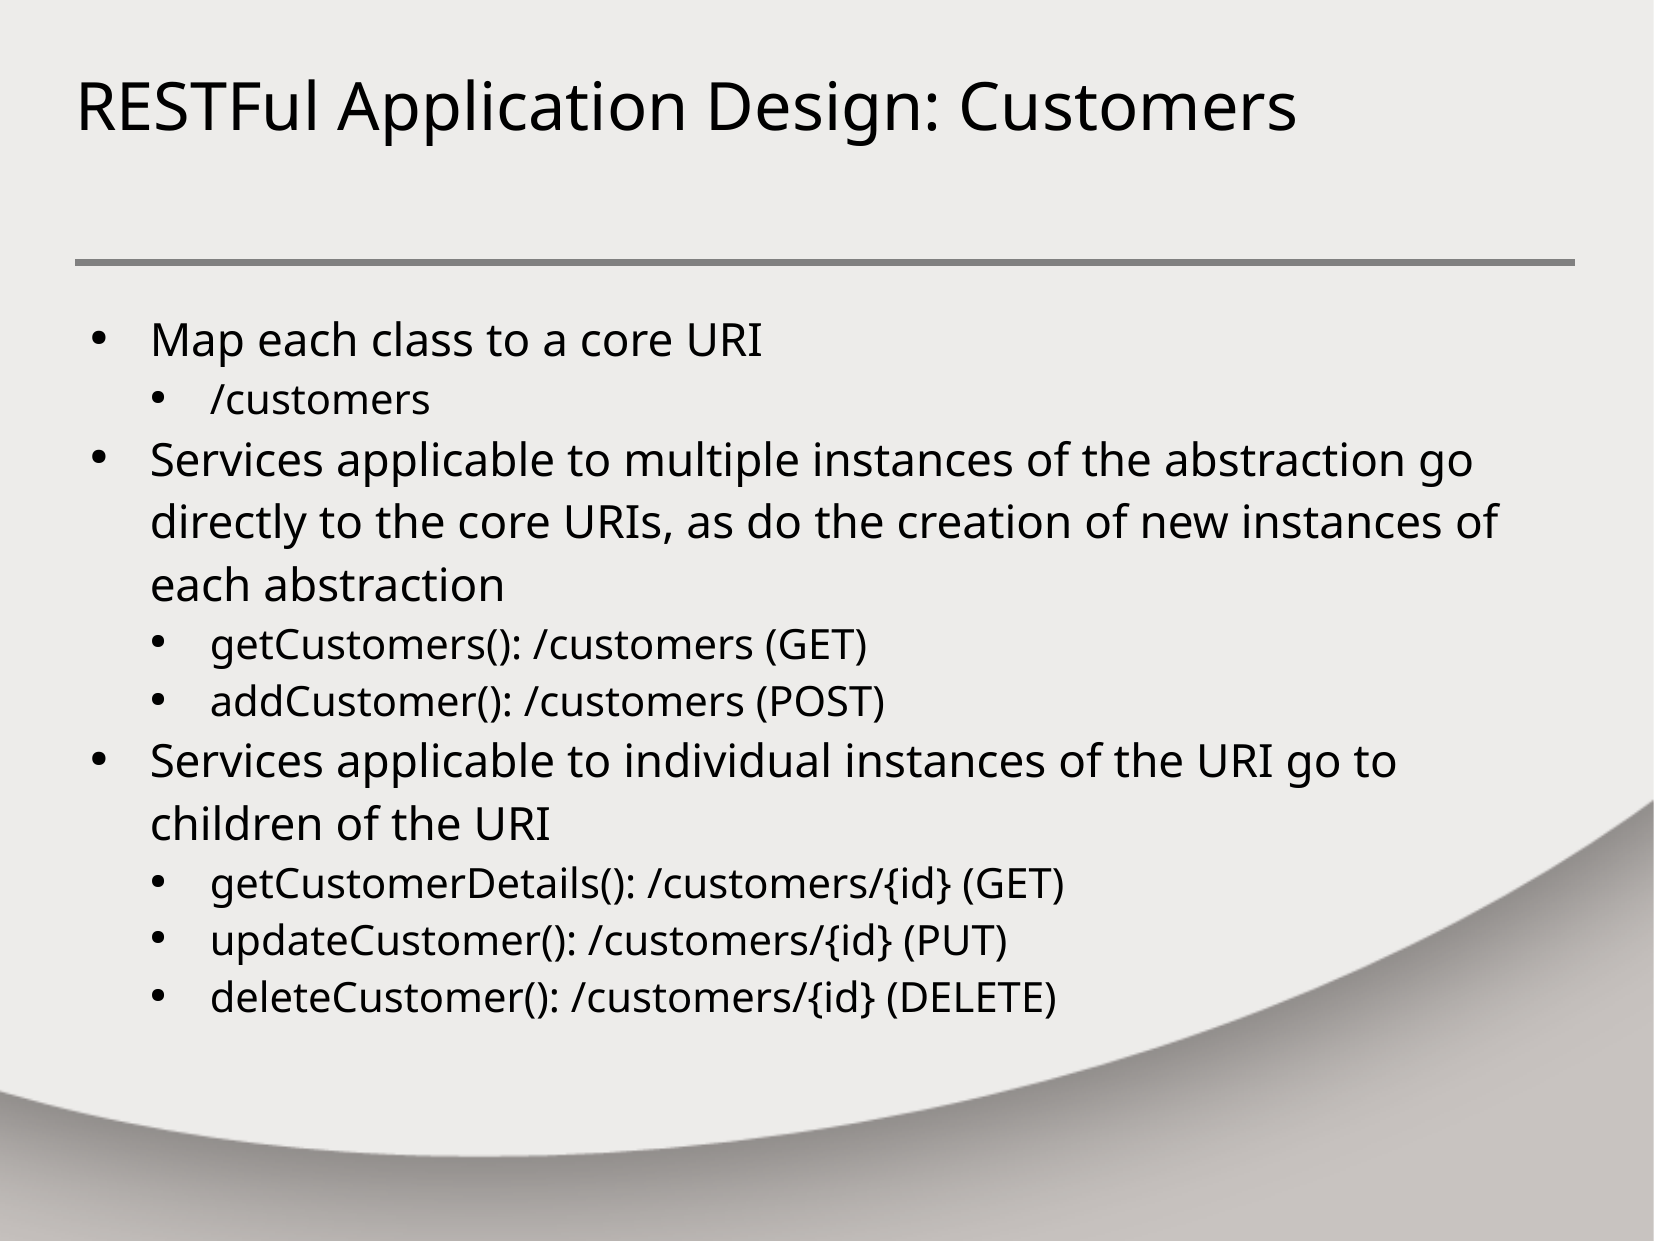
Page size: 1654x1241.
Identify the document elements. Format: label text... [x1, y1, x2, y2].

picture [0, 0, 1654, 1241]
text_box Map each class to a core URI /customers Services applicable to multiple instances of the abstraction go directly to the core URIs, as do the creation of new instances of each abstraction getCustomers(): /customers (GET) addCustomer(): /customers (POST) Services applicable to individual instances of the URI go to children of the URI getCustomerDetails(): /customers/{id} (GET) updateCustomer(): /customers/{id} (PUT) deleteCustomer(): /customers/{id} (DELETE) [75, 300, 1575, 1163]
title RESTFul Application Design: Customers [75, 75, 1576, 226]
